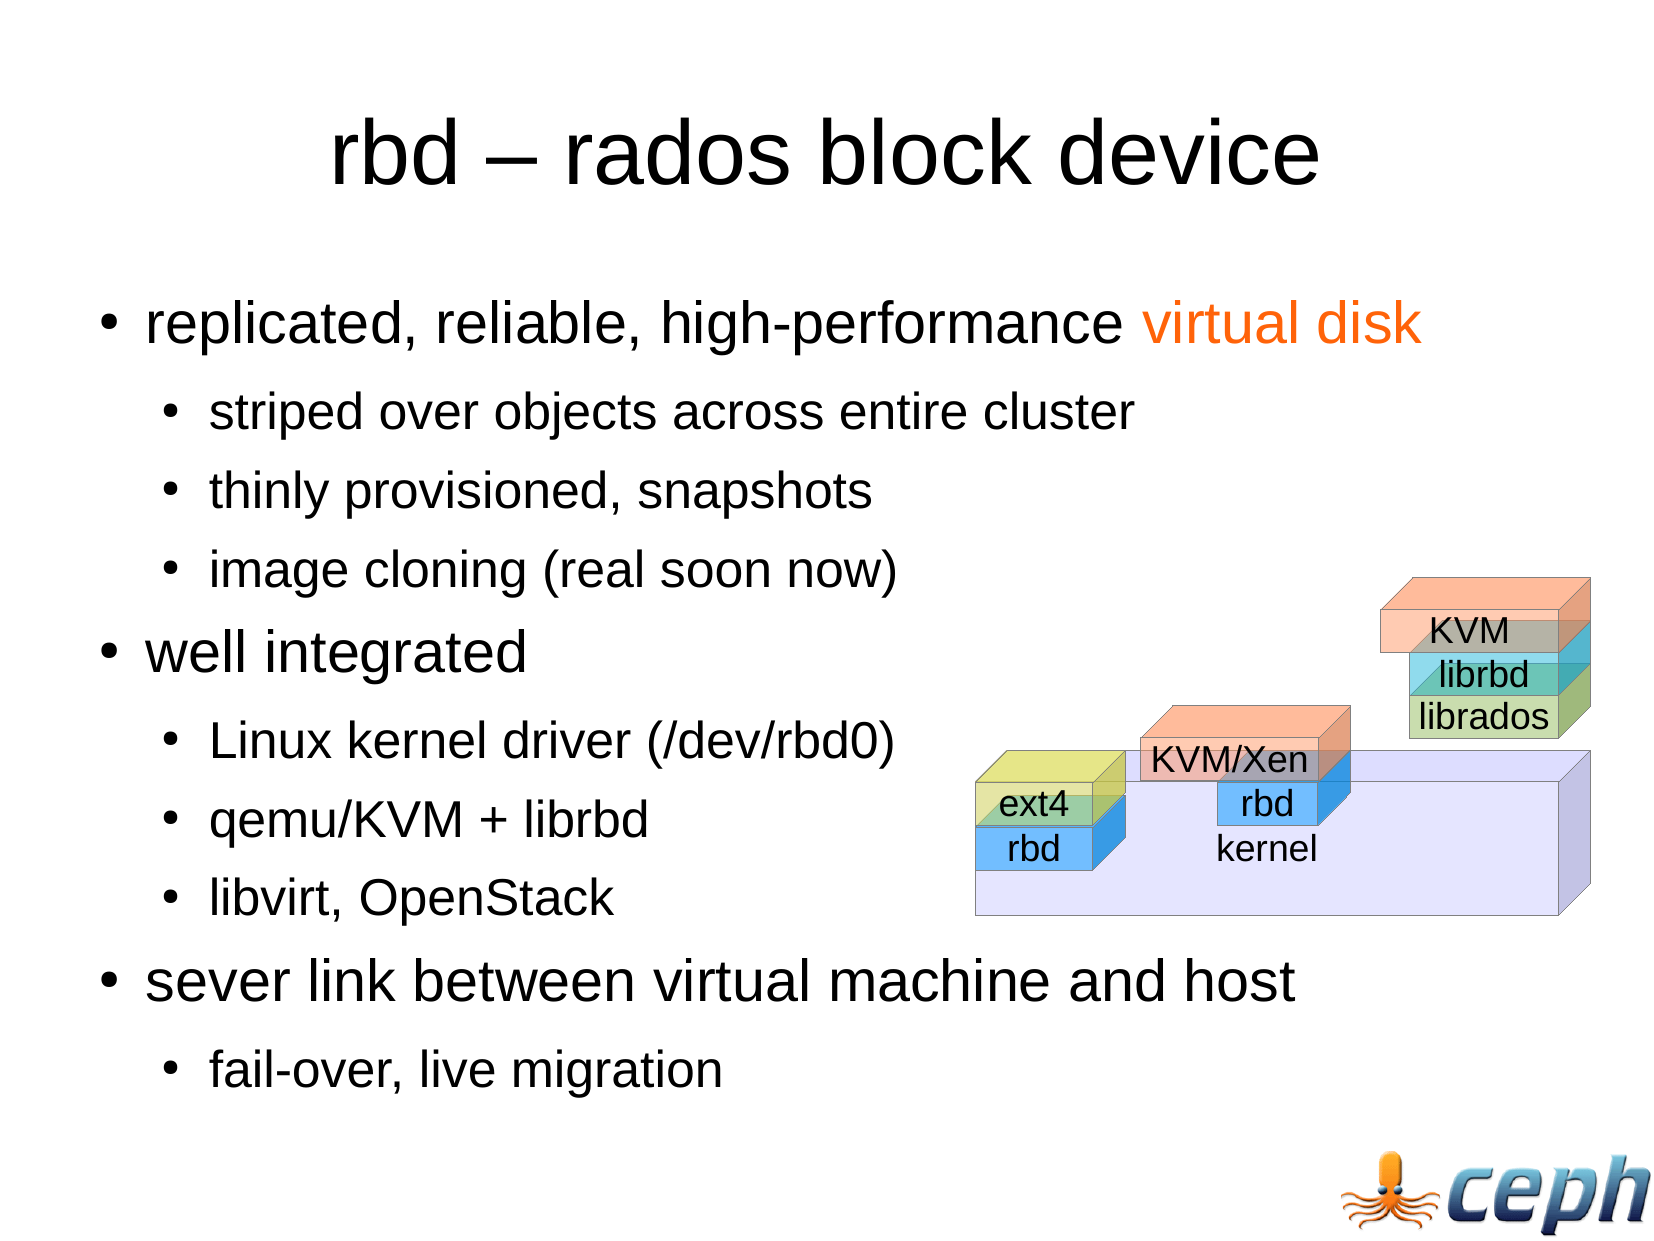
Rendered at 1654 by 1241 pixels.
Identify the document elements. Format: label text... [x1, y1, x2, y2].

picture [1335, 1151, 1651, 1239]
text_box KVM [1380, 610, 1558, 653]
text_box kernel [975, 782, 1558, 916]
text_box KVM/Xen [1140, 738, 1318, 781]
text_box rbd [975, 828, 1092, 871]
title rbd – rados block device [82, 49, 1571, 257]
list replicated, reliable, high-performance virtual disk striped over objects across entire cluster thinly provisioned, snapshots image cloning (real soon now) well integrated Linux kernel driver (/dev/rbd0) qemu/KVM + librbd libvirt, OpenStack sever link between virtual machine and host fail-over, live migration [82, 290, 1571, 1109]
text_box rbd [1217, 783, 1317, 826]
text_box librbd [1409, 653, 1558, 696]
text_box ext4 [975, 783, 1092, 826]
